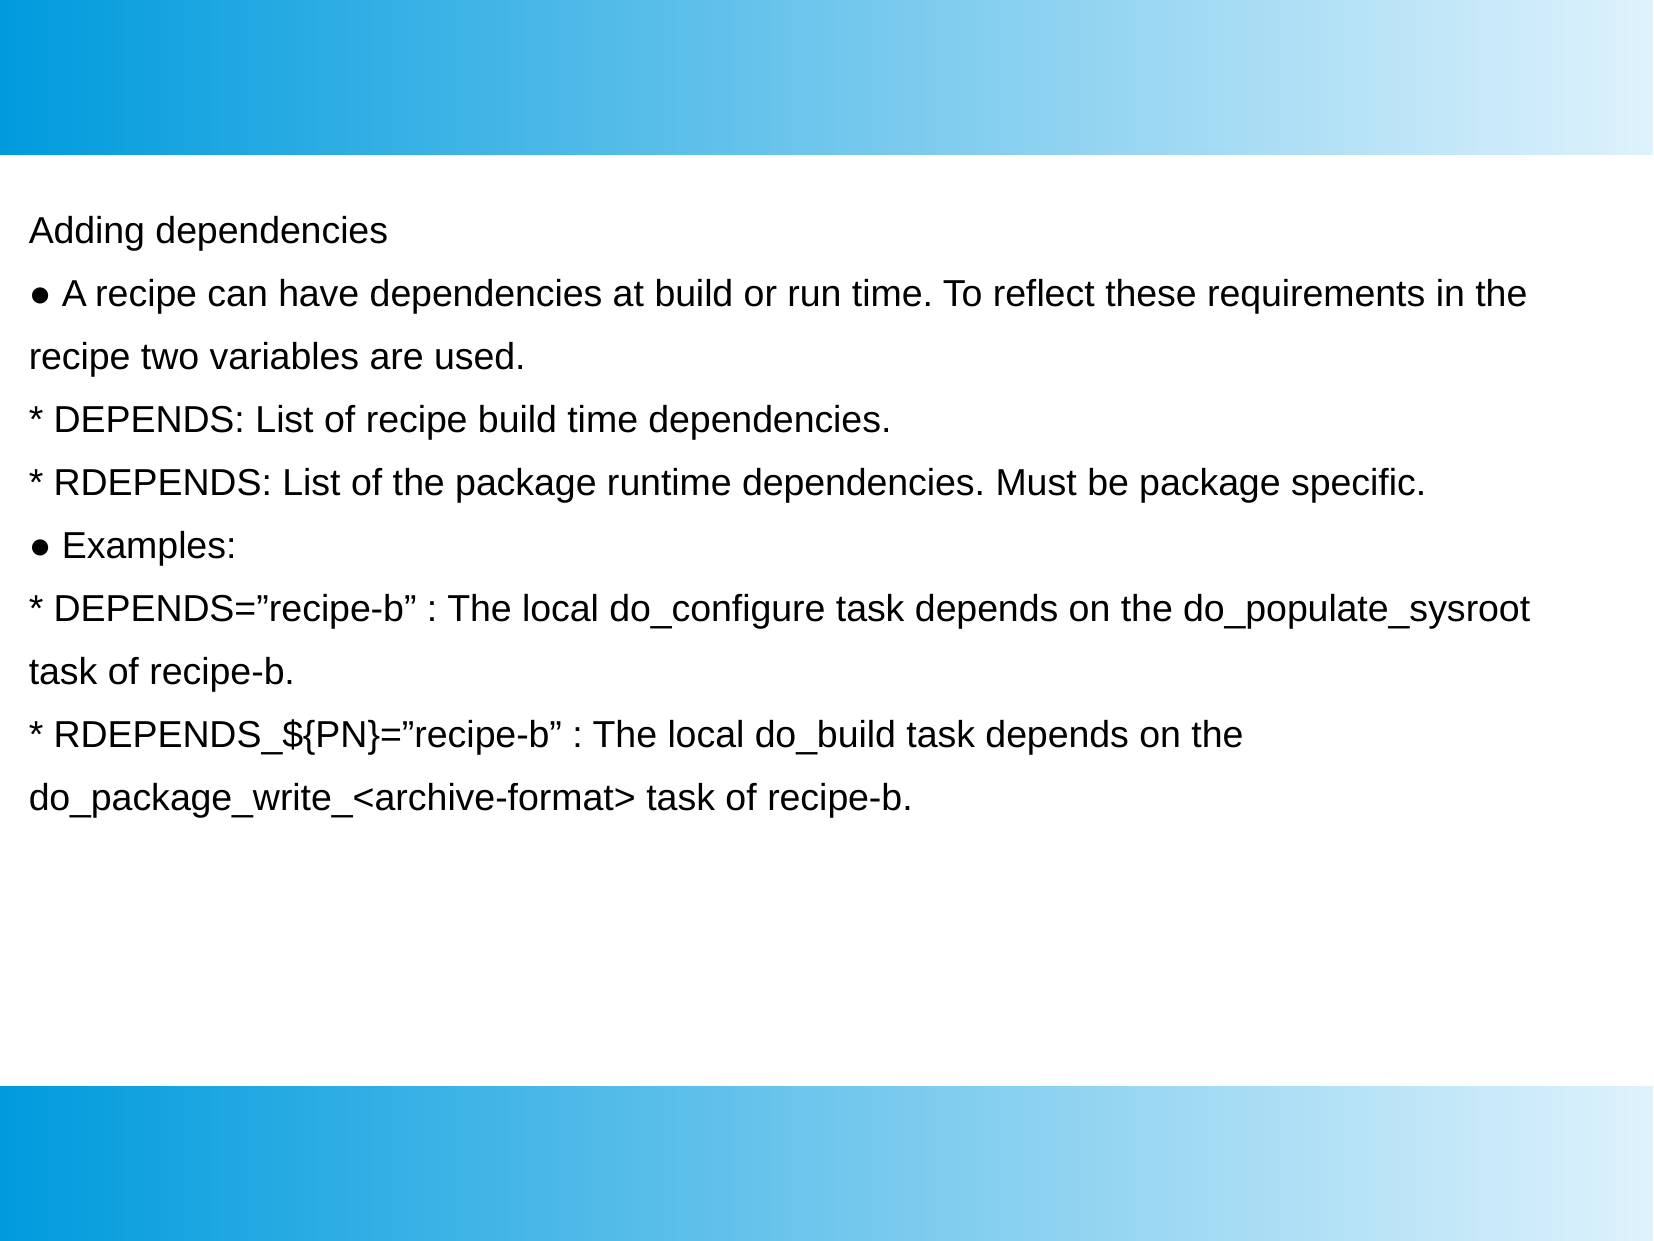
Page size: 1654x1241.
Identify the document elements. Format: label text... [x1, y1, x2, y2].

title [82, 49, 1571, 155]
text_box Adding dependencies ● A recipe can have dependencies at build or run time. To reflect these requirements in the recipe two variables are used. * DEPENDS: List of recipe build time dependencies. * RDEPENDS: List of the package runtime dependencies. Must be package specific. ● Examples: * DEPENDS=”recipe-b” : The local do_configure task depends on the do_populate_sysroot task of recipe-b. * RDEPENDS_${PN}=”recipe-b” : The local do_build task depends on the do_package_write_<archive-format> task of recipe-b. [13, 181, 1546, 952]
